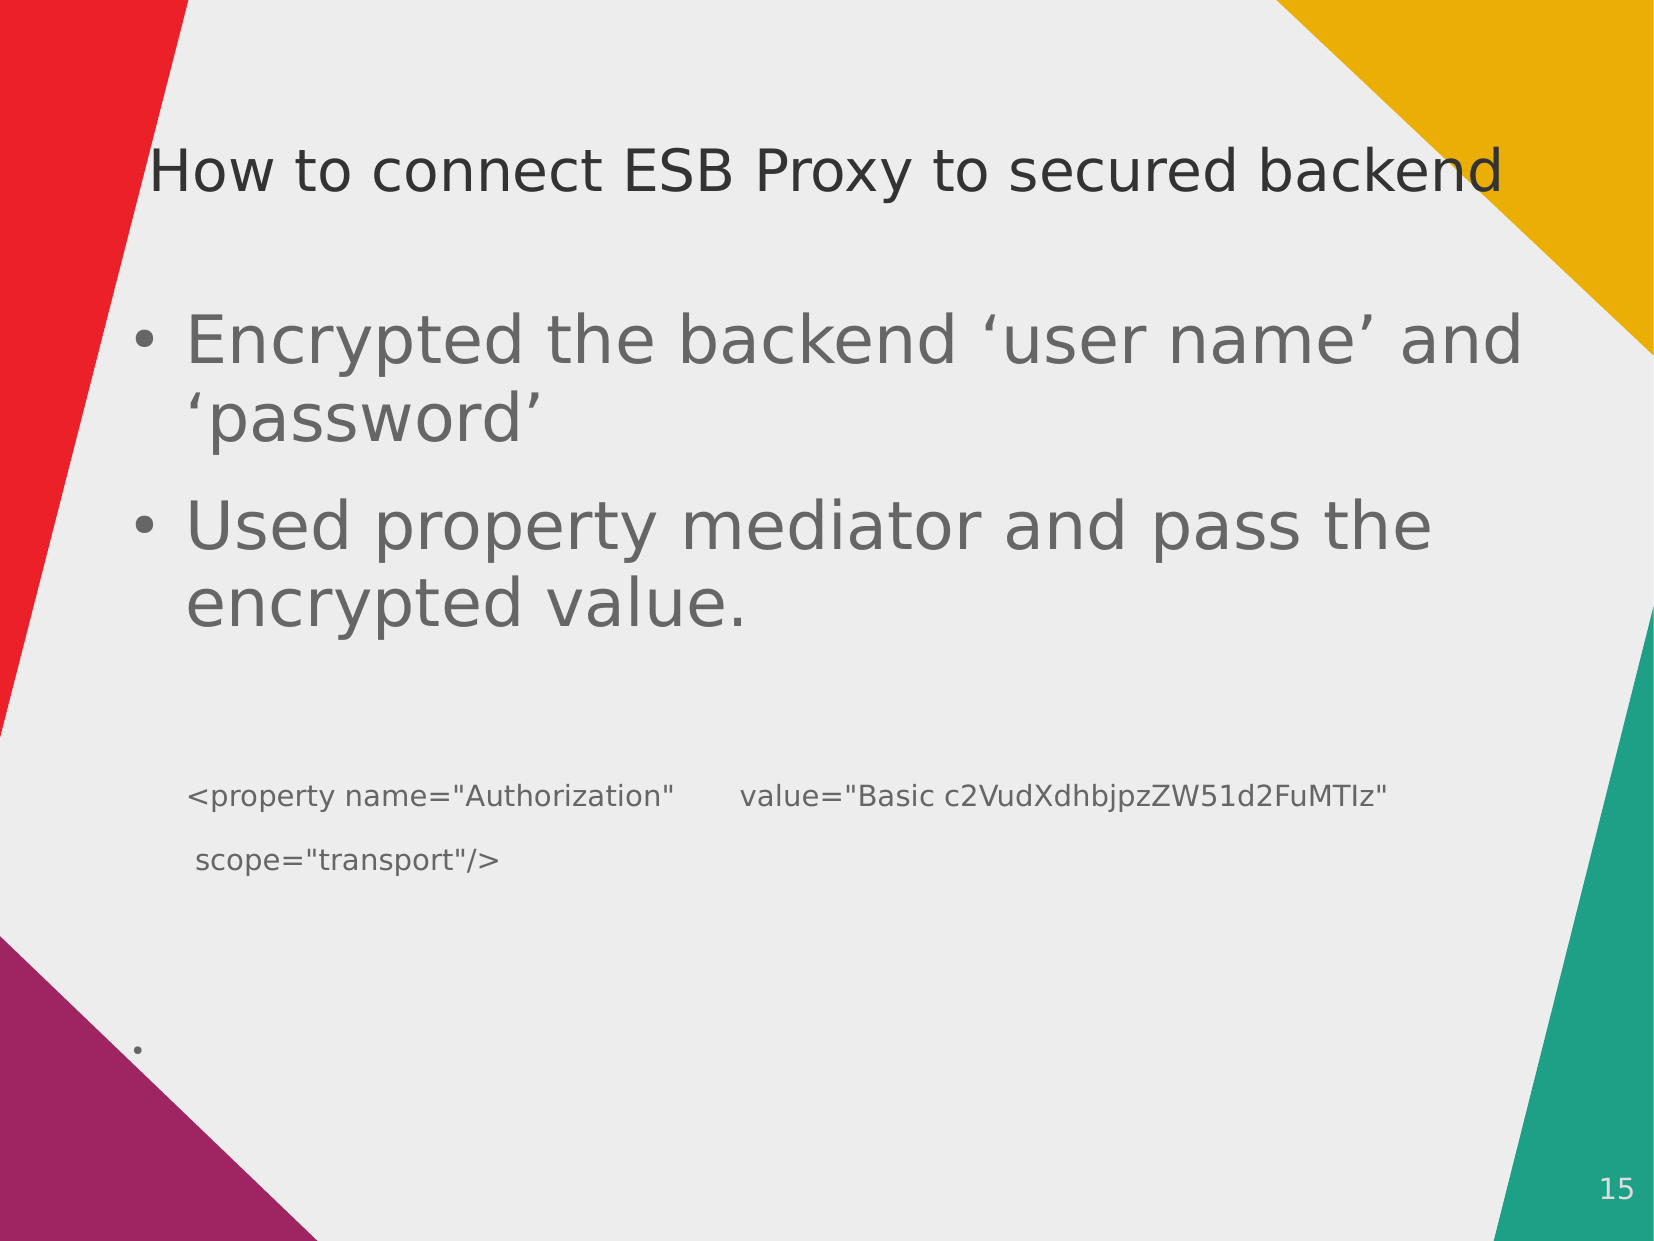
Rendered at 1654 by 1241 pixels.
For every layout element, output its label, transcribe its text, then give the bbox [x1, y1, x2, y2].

list Encrypted the backend ‘user name’ and ‘password’ Used property mediator and pass the encrypted value. <property name="Authorization" value="Basic c2VudXdhbjpzZW51d2FuMTIz" scope="transport"/> [114, 302, 1539, 1033]
title How to connect ESB Proxy to secured backend [114, 73, 1539, 271]
